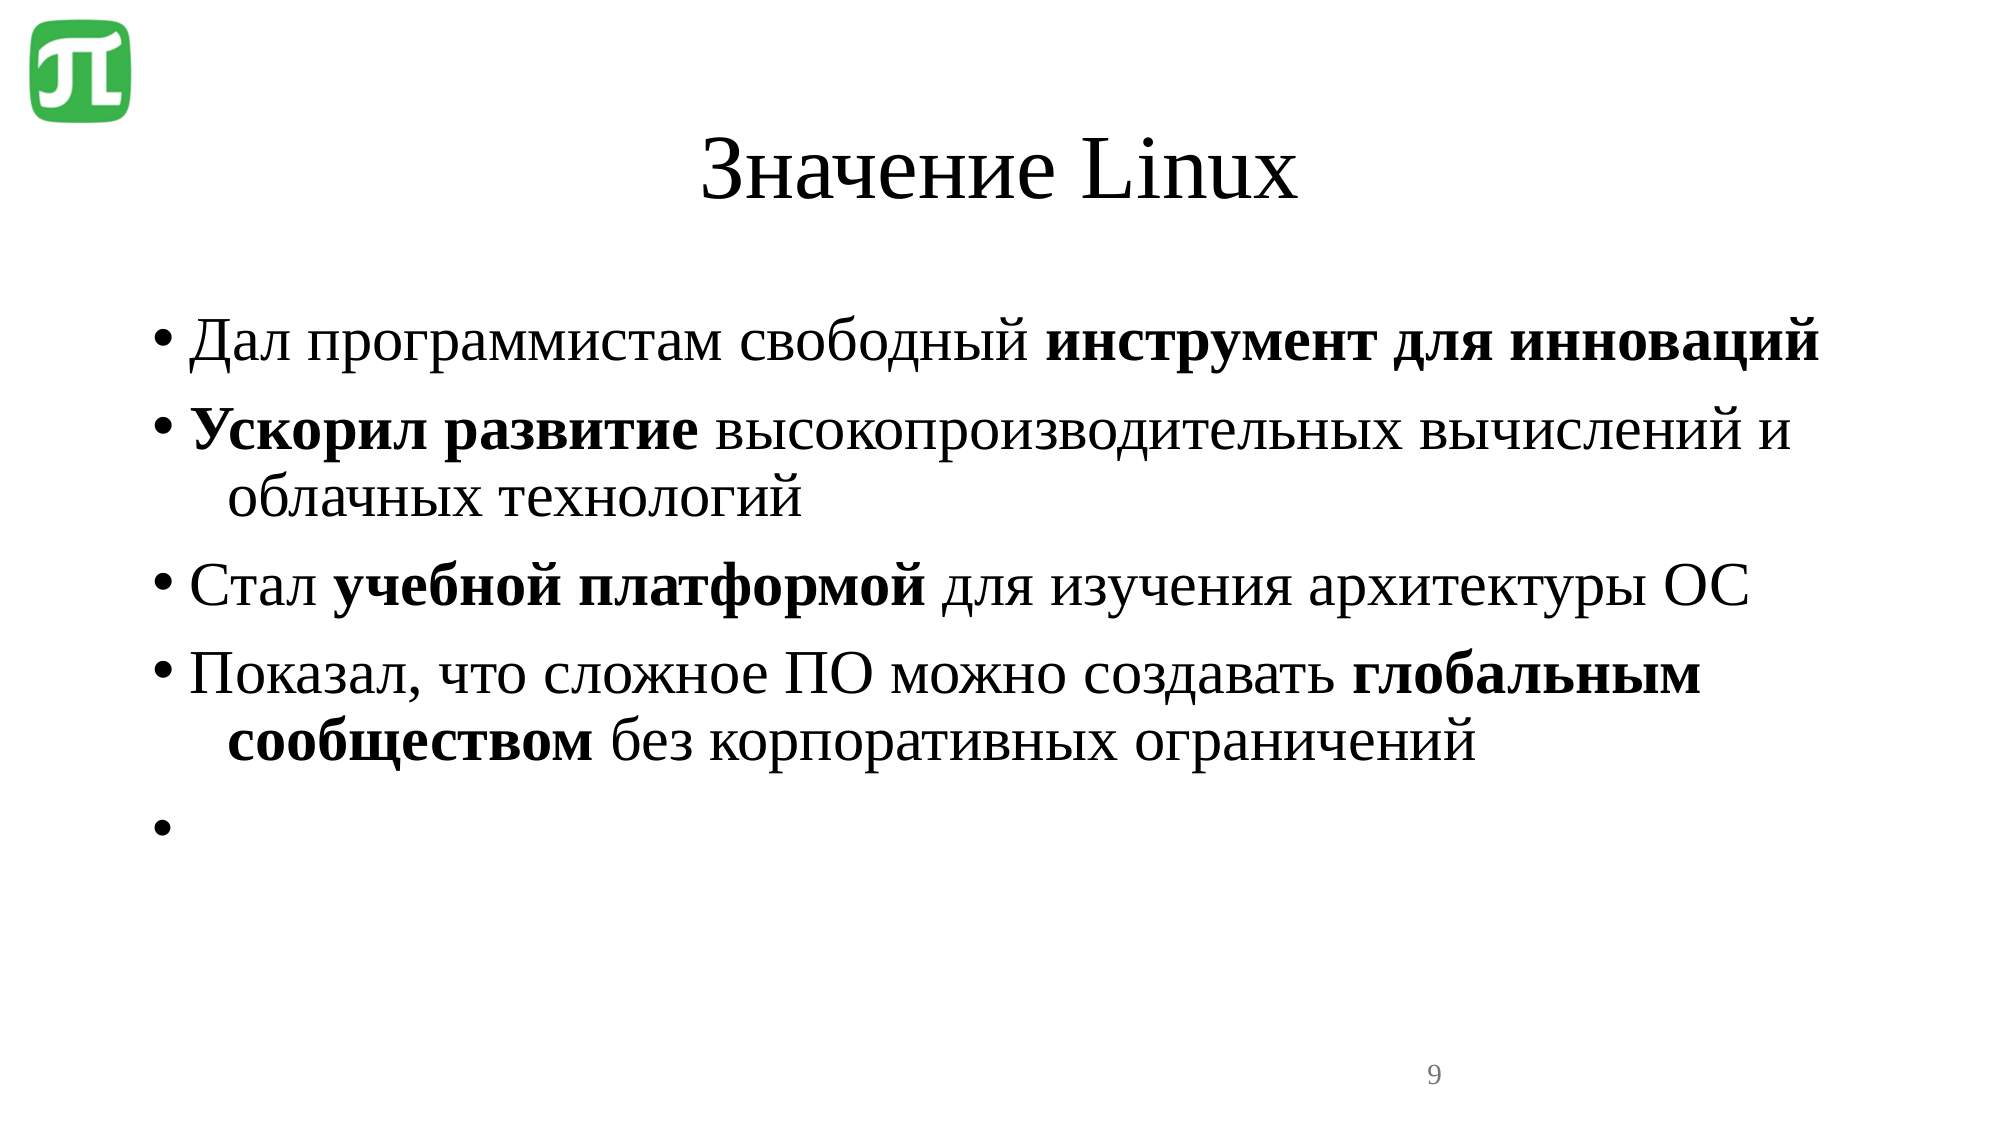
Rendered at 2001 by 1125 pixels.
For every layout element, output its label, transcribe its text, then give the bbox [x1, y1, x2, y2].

title Значение Linux [137, 59, 1863, 278]
picture [0, 0, 161, 149]
text_box [1412, 1042, 1863, 1103]
list Дал программистам свободный инструмент для инноваций Ускорил развитие высокопроизводительных вычислений и облачных технологий Стал учебной платформой для изучения архитектуры ОС Показал, что сложное ПО можно создавать глобальным сообществом без корпоративных ограничений [137, 299, 1863, 1014]
